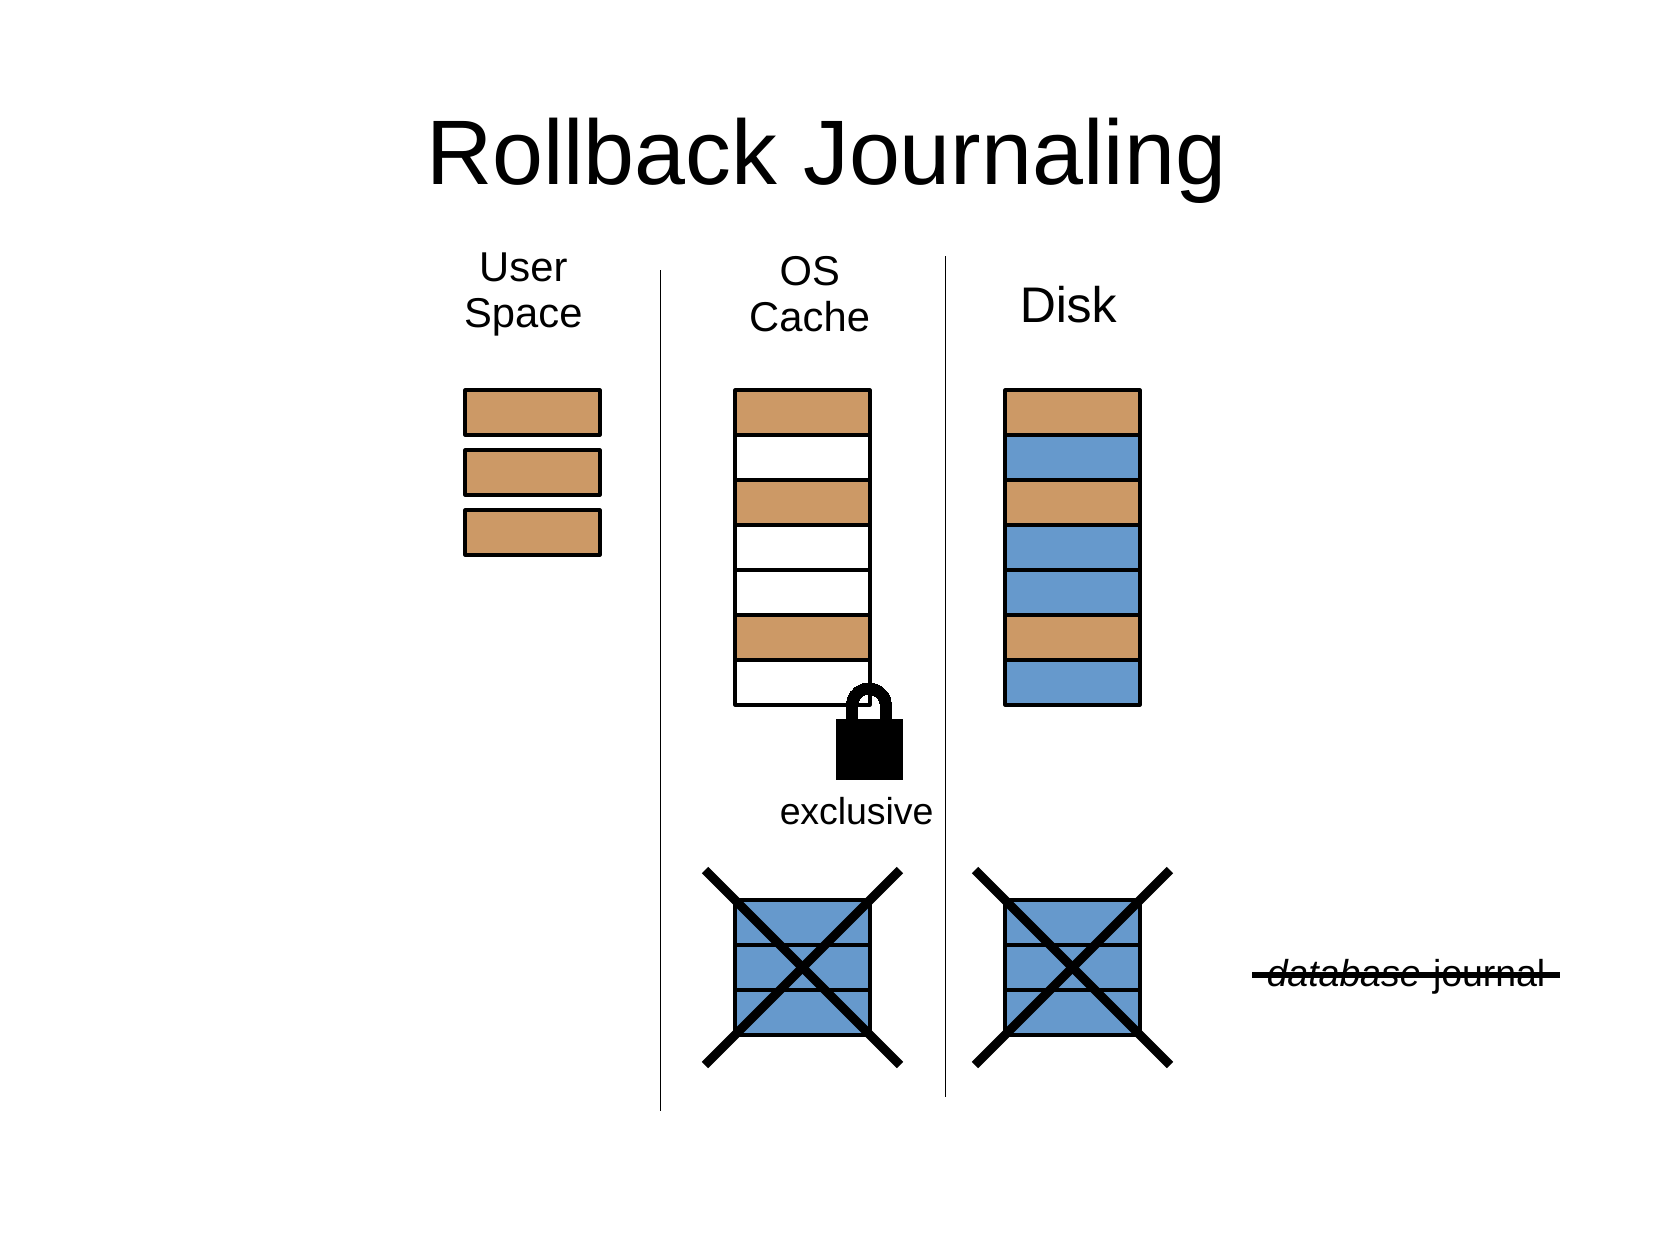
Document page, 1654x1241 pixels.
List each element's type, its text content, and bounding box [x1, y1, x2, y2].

text_box [735, 908, 795, 1027]
text_box [465, 390, 601, 436]
text_box [742, 975, 863, 1036]
title Rollback Journaling [82, 49, 1571, 257]
text_box Disk [1005, 270, 1132, 342]
text_box [1013, 900, 1132, 960]
text_box [465, 510, 601, 556]
text_box database-journal [1252, 945, 1561, 1002]
text_box exclusive [765, 783, 949, 841]
text_box [465, 450, 601, 496]
text_box OS Cache [734, 240, 901, 349]
text_box User Space [449, 236, 616, 346]
text_box [1080, 907, 1141, 1028]
text_box [810, 907, 871, 1028]
text_box [743, 900, 862, 960]
text_box [1012, 975, 1133, 1036]
text_box [1005, 390, 1141, 706]
text_box [735, 390, 903, 780]
text_box [1005, 908, 1065, 1027]
